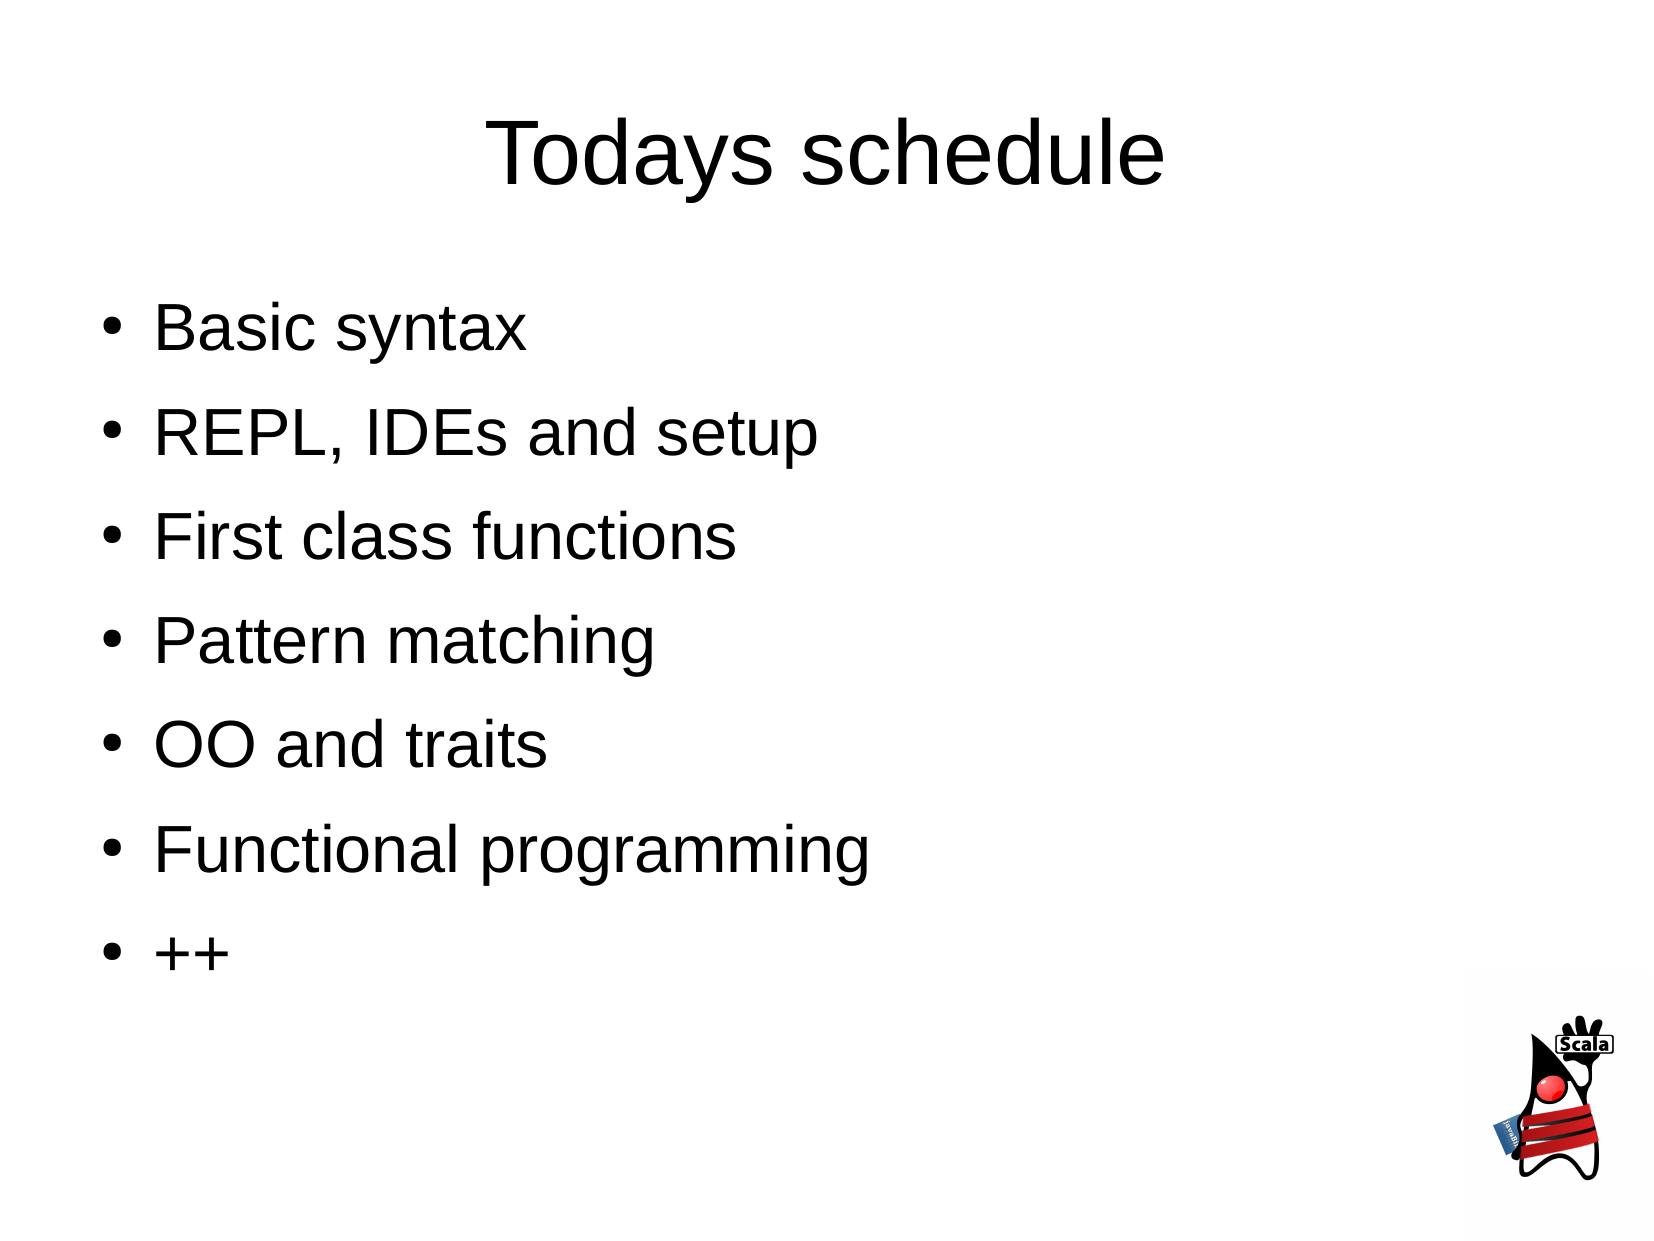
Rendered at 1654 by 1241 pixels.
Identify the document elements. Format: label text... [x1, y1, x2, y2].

picture [1462, 969, 1654, 1241]
title Todays schedule [82, 56, 1571, 250]
list Basic syntax REPL, IDEs and setup First class functions Pattern matching OO and traits Functional programming ++ [82, 290, 1571, 1109]
